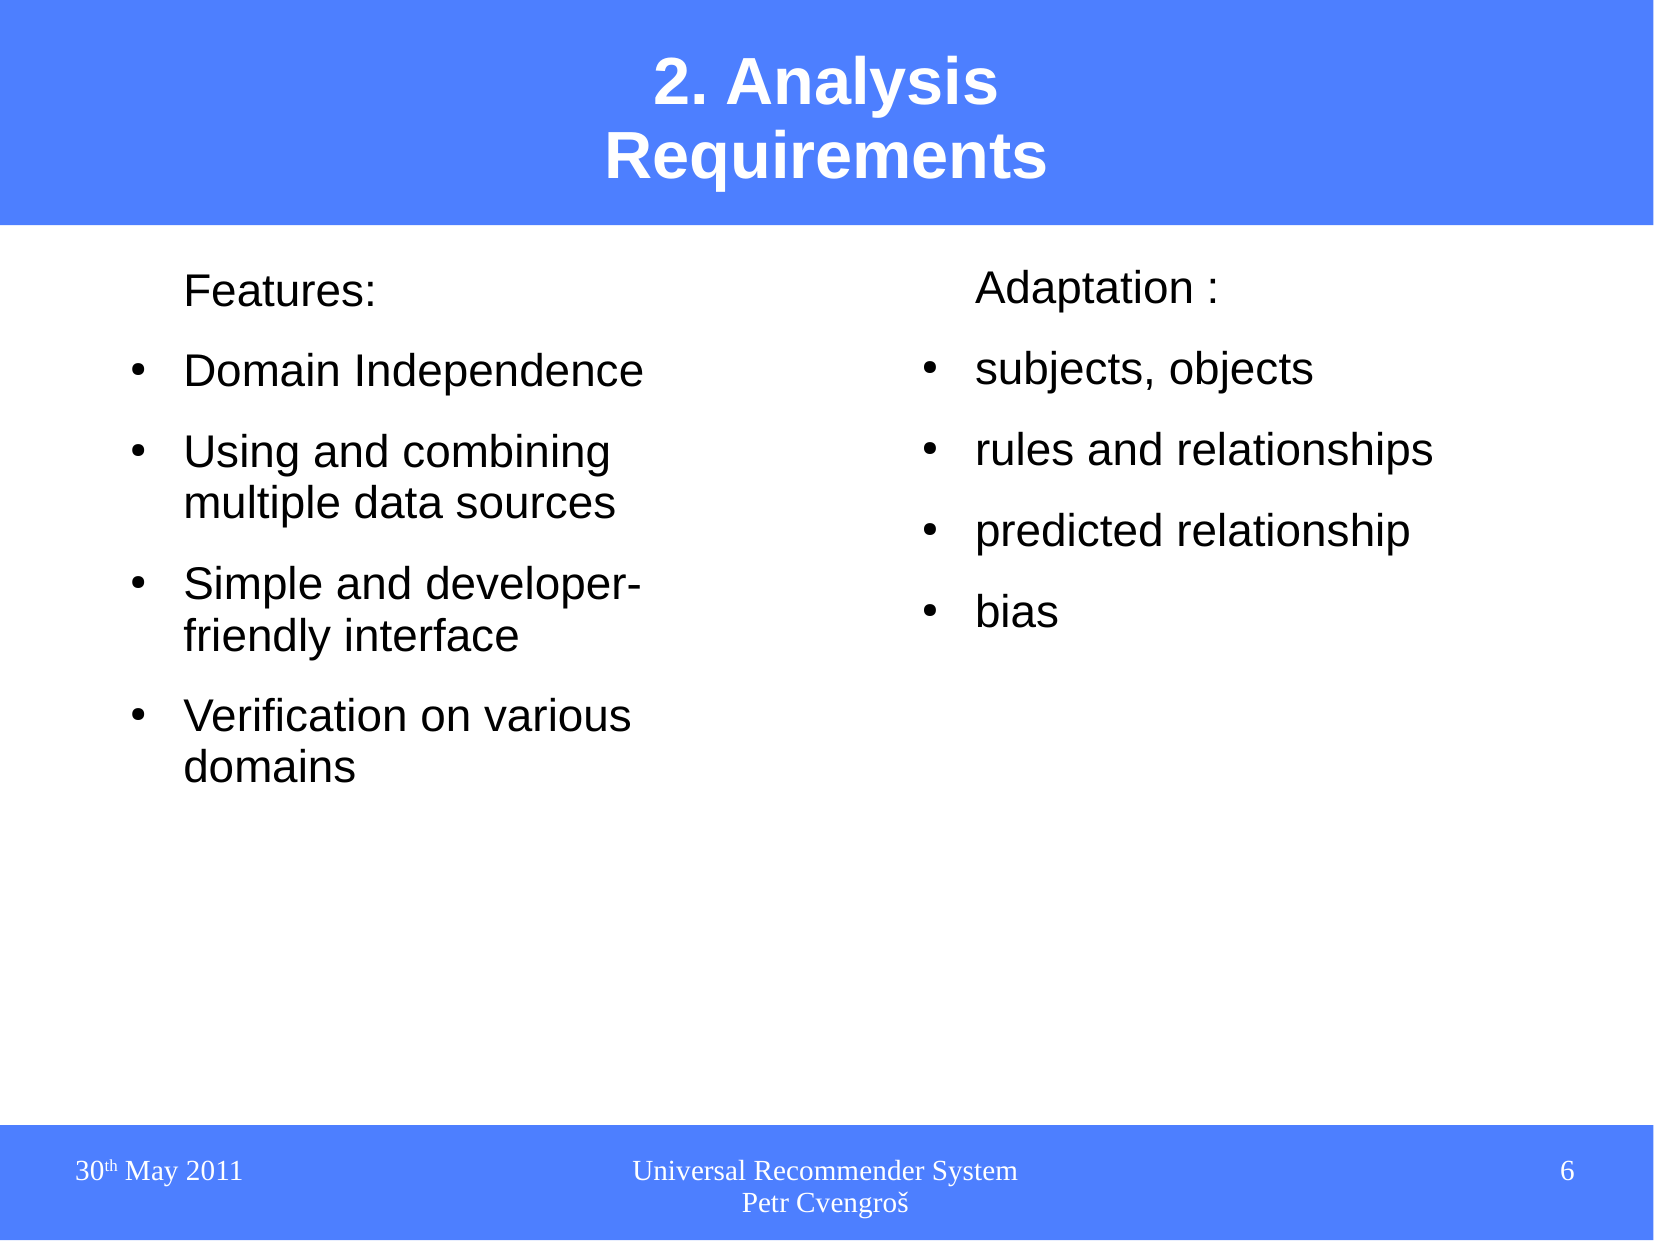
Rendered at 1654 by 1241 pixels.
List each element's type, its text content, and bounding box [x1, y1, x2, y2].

list Features: Domain Independence Using and combining multiple data sources Simple and developer-friendly interface Verification on various domains [112, 264, 780, 1084]
list Adaptation : subjects, objects rules and relationships predicted relationship bias [904, 262, 1538, 1067]
title 2. Analysis Requirements [82, 32, 1571, 205]
